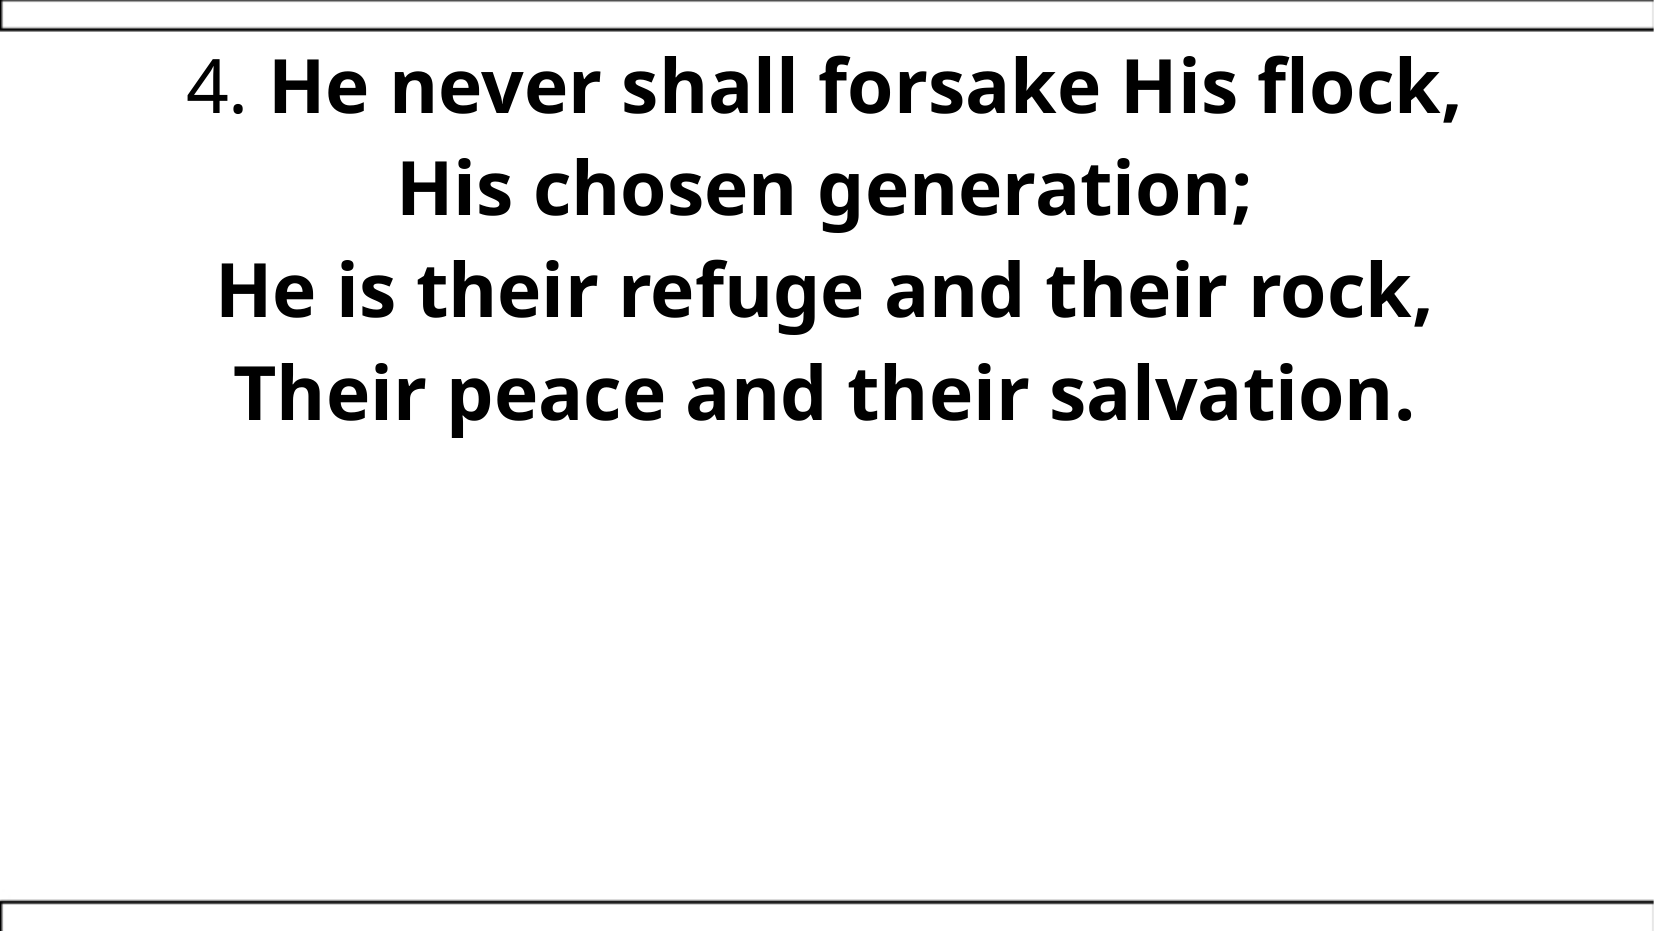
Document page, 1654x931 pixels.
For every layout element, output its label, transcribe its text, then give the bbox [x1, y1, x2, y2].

text_box 4. He never shall forsake His flock, His chosen generation; He is their refuge and their rock, Their peace and their salvation. [105, 25, 1546, 440]
picture [0, 0, 1654, 931]
